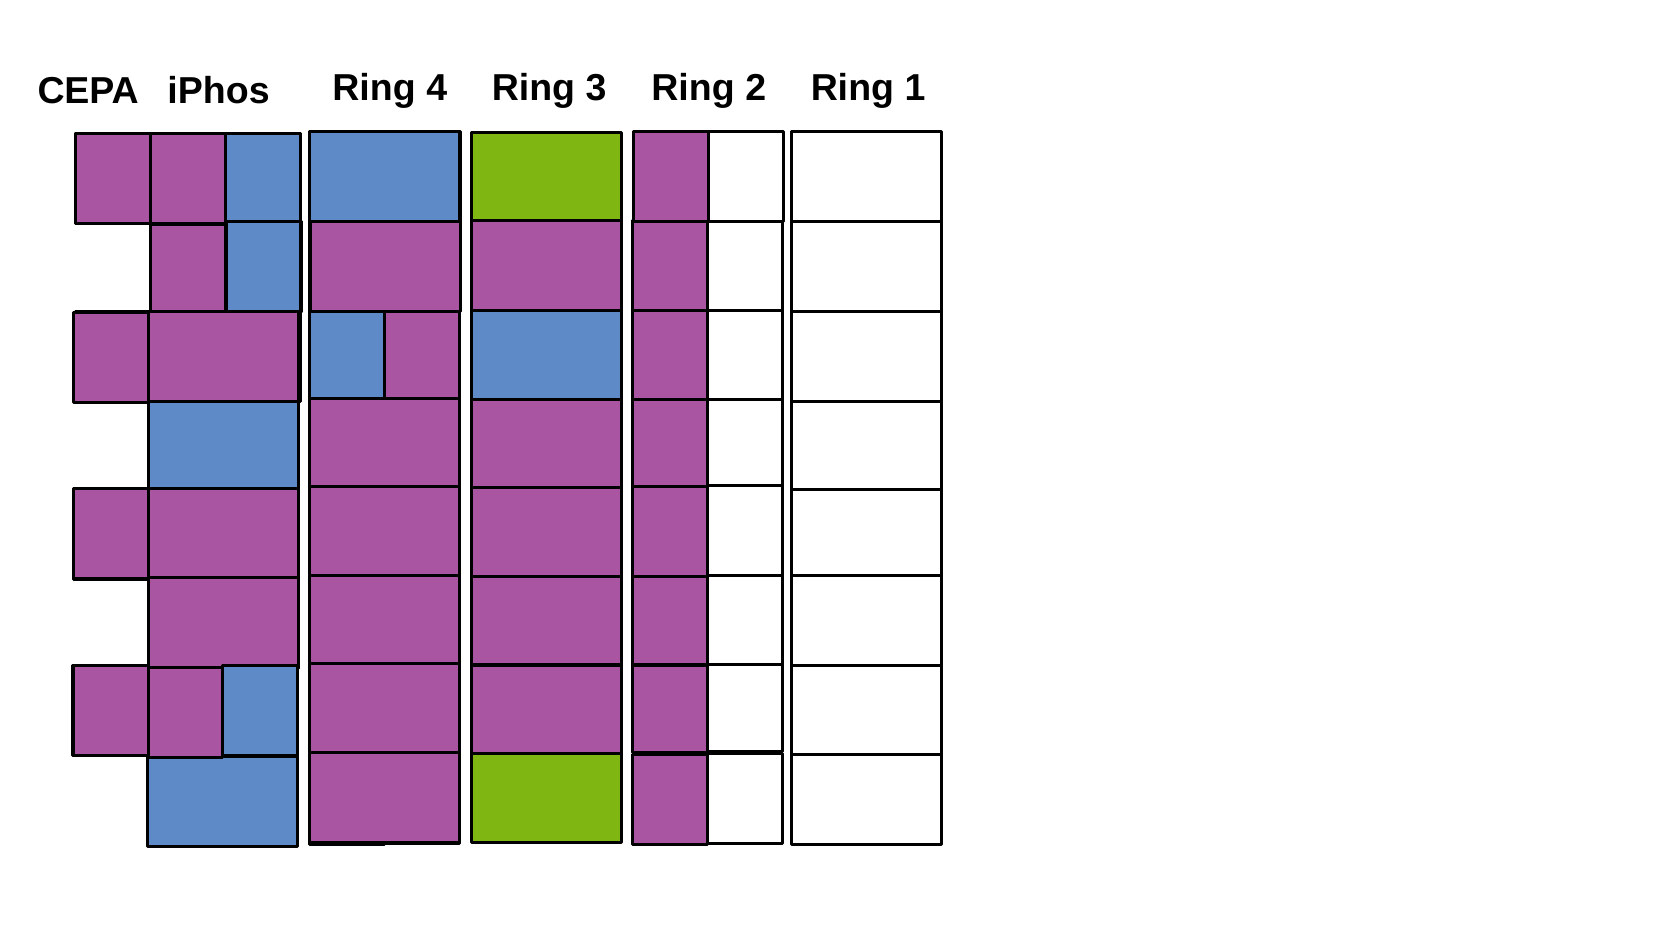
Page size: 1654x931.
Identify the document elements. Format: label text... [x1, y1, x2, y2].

text_box Ring 2 [636, 59, 787, 117]
text_box [632, 131, 784, 845]
text_box [309, 131, 461, 845]
text_box Ring 1 [796, 59, 947, 117]
text_box [791, 131, 942, 845]
text_box [471, 132, 622, 843]
text_box Ring 3 [477, 59, 628, 117]
text_box Ring 4 [317, 59, 468, 117]
text_box iPhos [173, 62, 303, 120]
text_box [72, 133, 302, 847]
text_box CEPA [22, 62, 173, 120]
